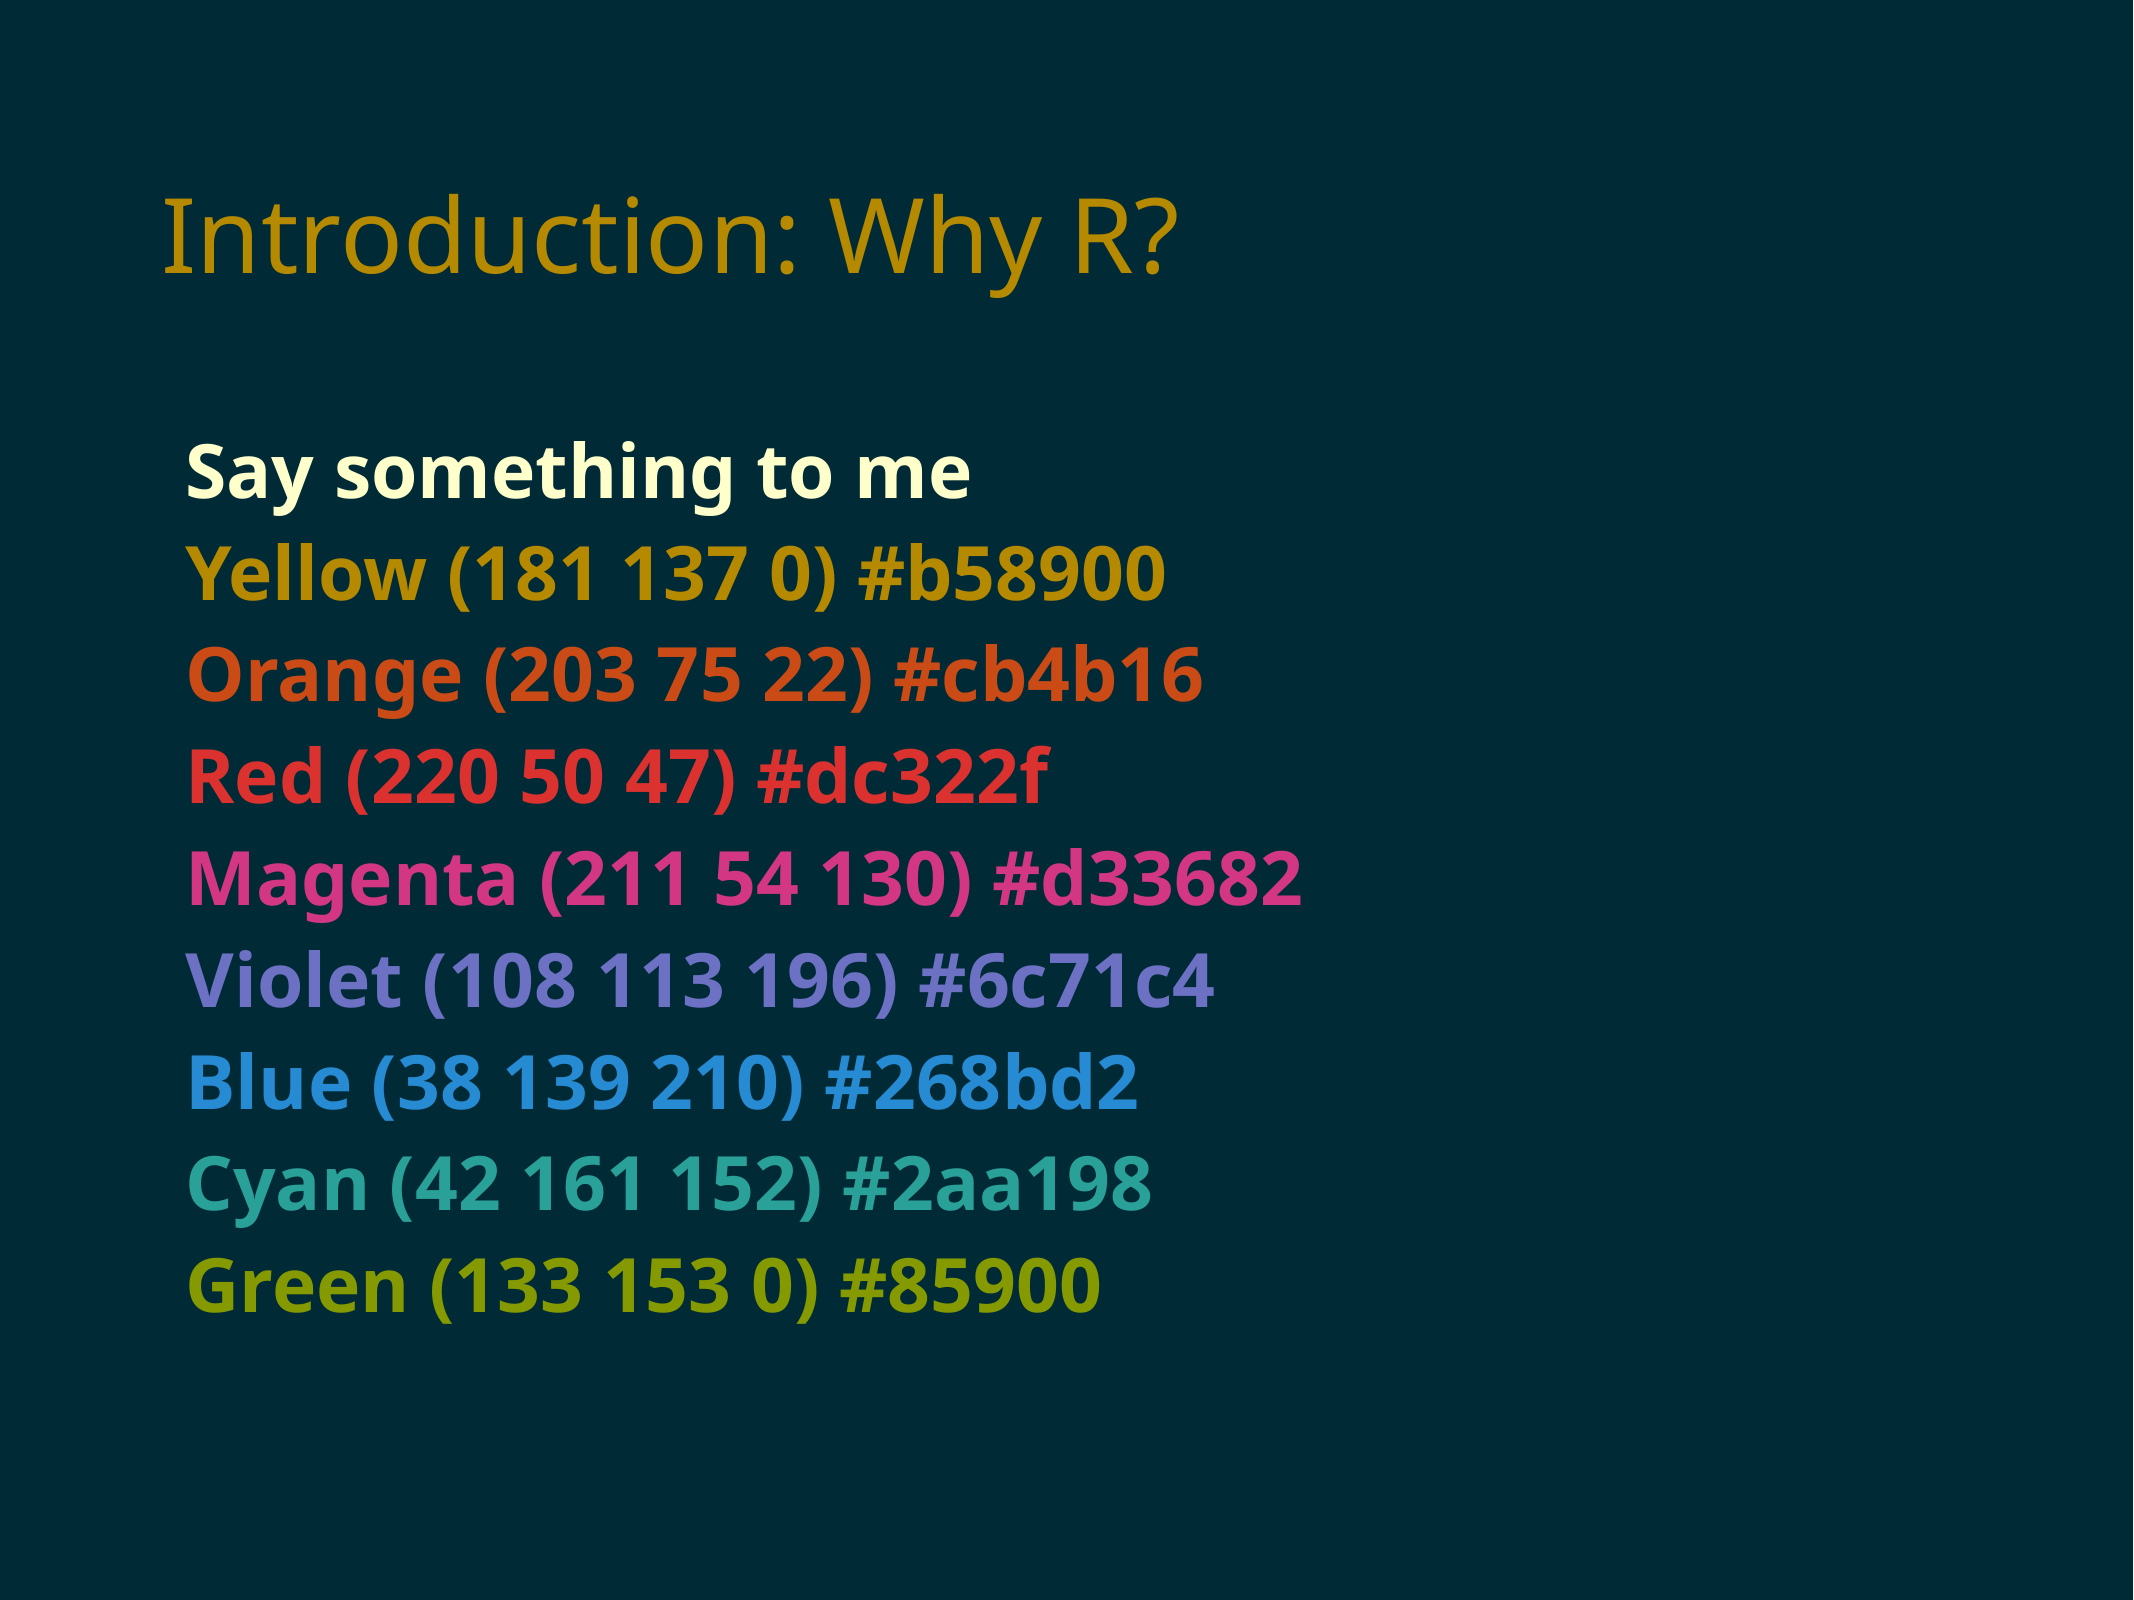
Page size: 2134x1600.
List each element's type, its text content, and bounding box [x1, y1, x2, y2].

list Say something to me Yellow (181 137 0) #b58900 Orange (203 75 22) #cb4b16 Red (220 50 47) #dc322f Magenta (211 54 130) #d33682 Violet (108 113 196) #6c71c4 Blue (38 139 210) #268bd2 Cyan (42 161 152) #2aa198 Green (133 153 0) #85900 [146, 426, 1987, 1442]
title Introduction: Why R? [146, 85, 1987, 395]
